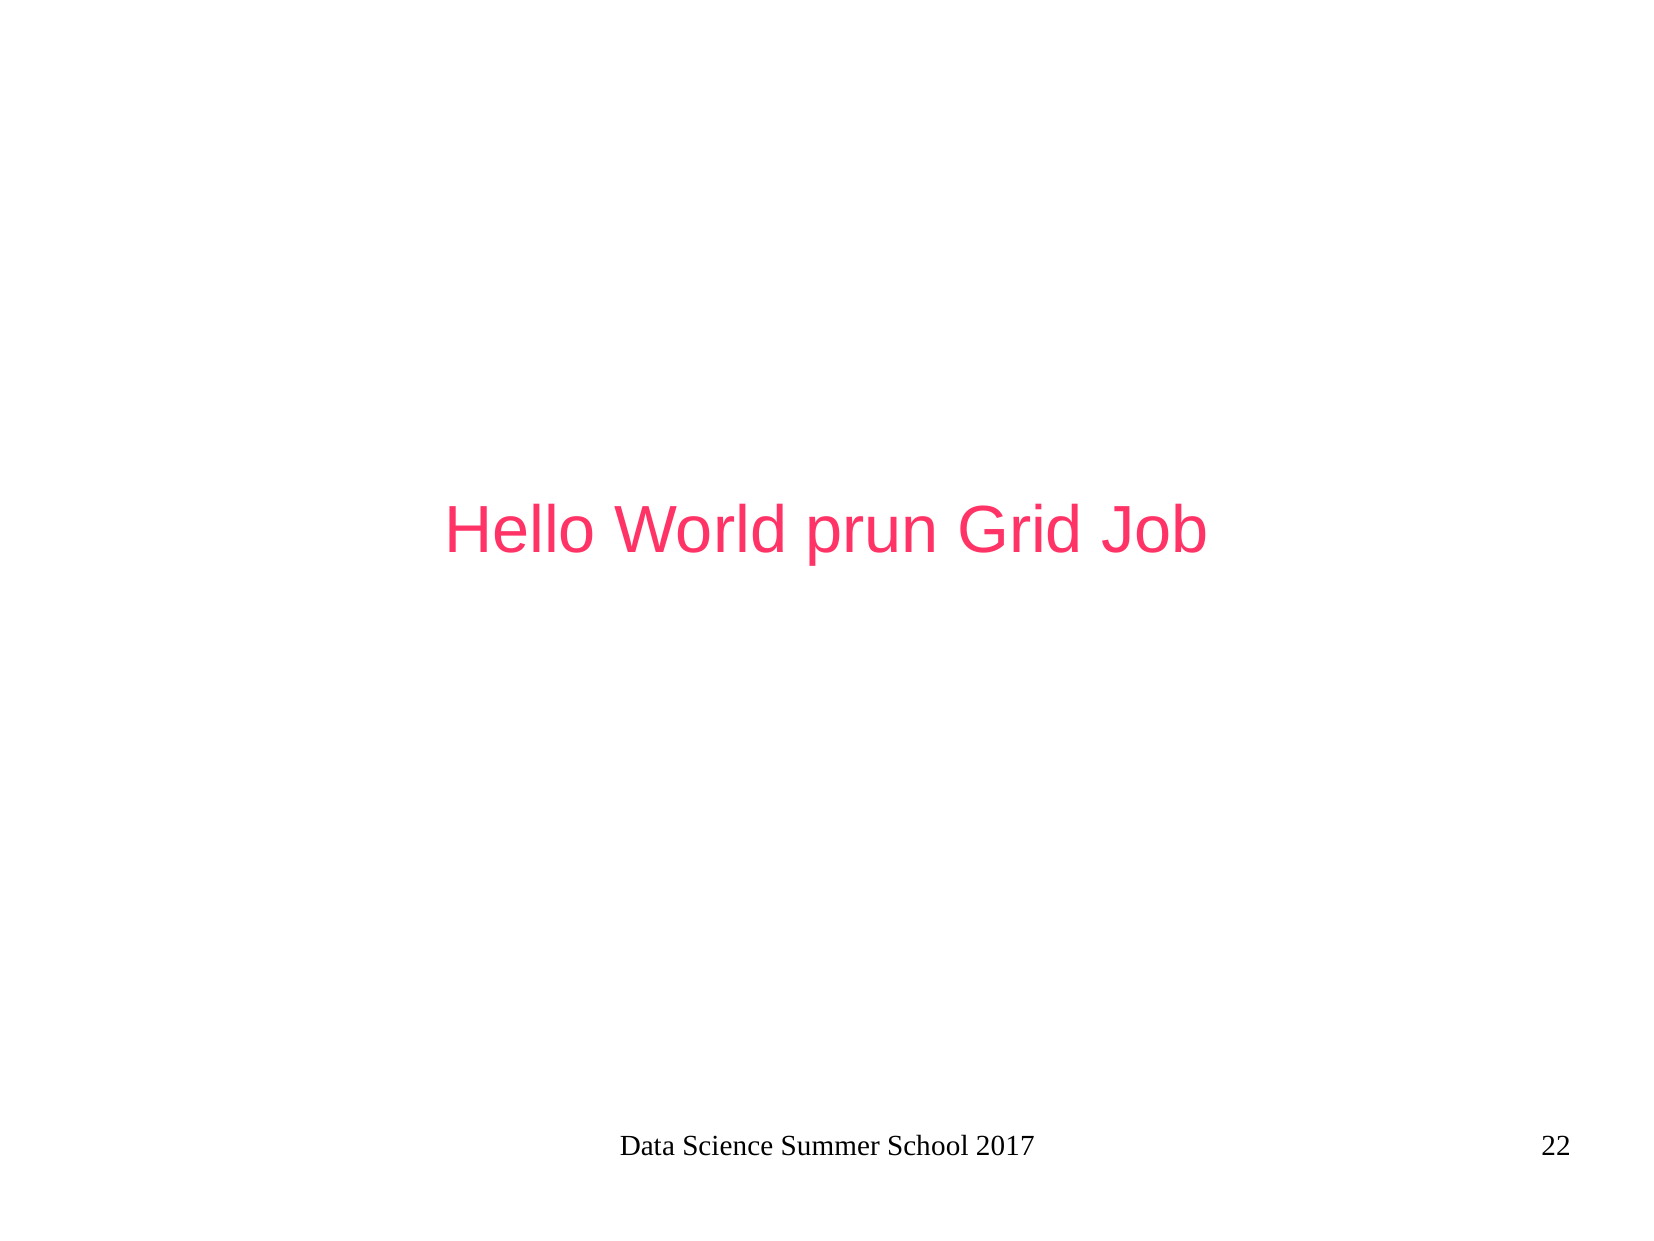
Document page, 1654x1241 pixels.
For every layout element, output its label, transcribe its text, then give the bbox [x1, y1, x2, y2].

subtitle Hello World prun Grid Job [82, 49, 1571, 1010]
